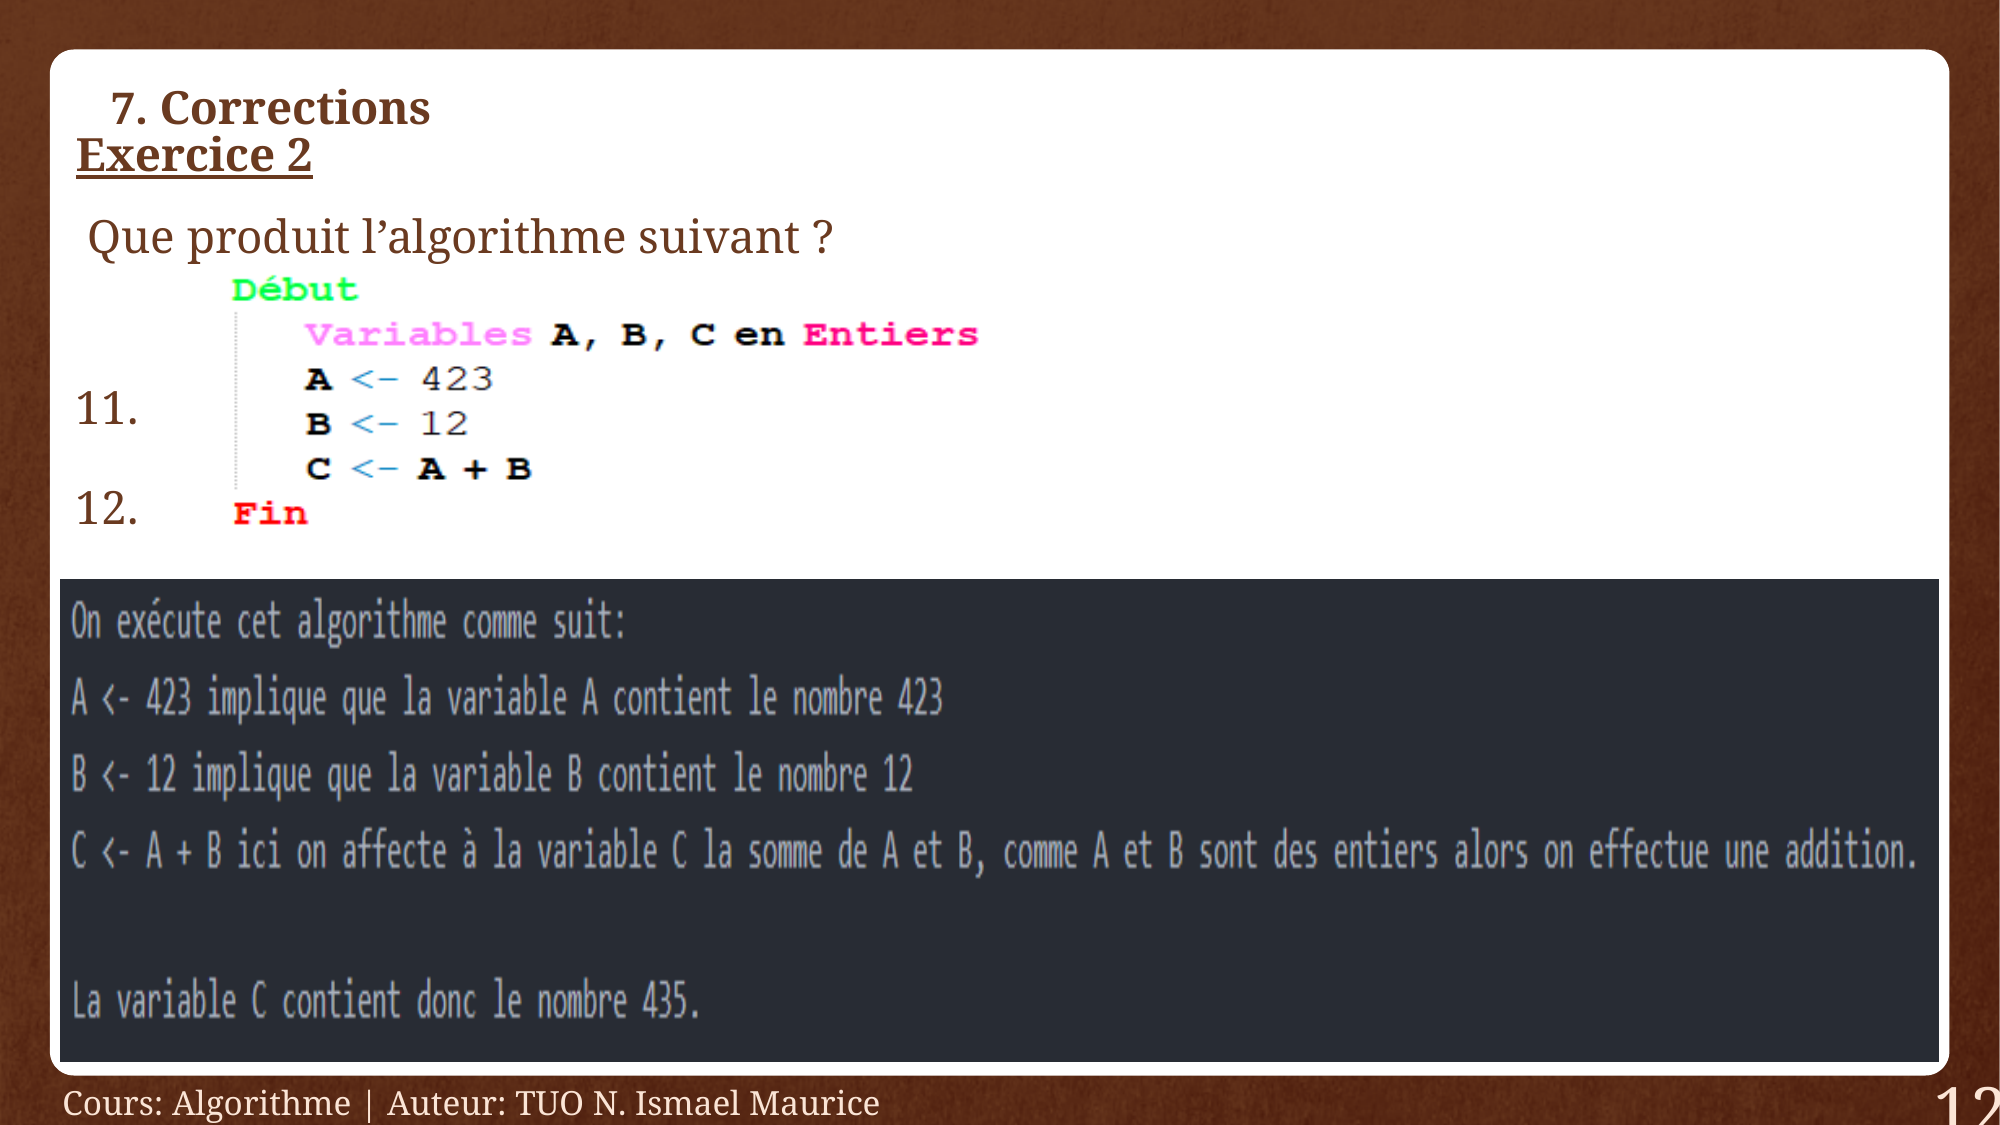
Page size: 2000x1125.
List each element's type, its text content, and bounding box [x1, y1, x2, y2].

picture [60, 579, 1939, 1062]
list Exercice 2 Que produit l’algorithme suivant ? [60, 128, 1919, 579]
text_box [1918, 1061, 2000, 1112]
title 7. Corrections [95, 68, 1696, 142]
text_box Cours: Algorithme | Auteur: TUO N. Ismael Maurice [47, 1074, 1264, 1125]
picture [210, 268, 1239, 546]
